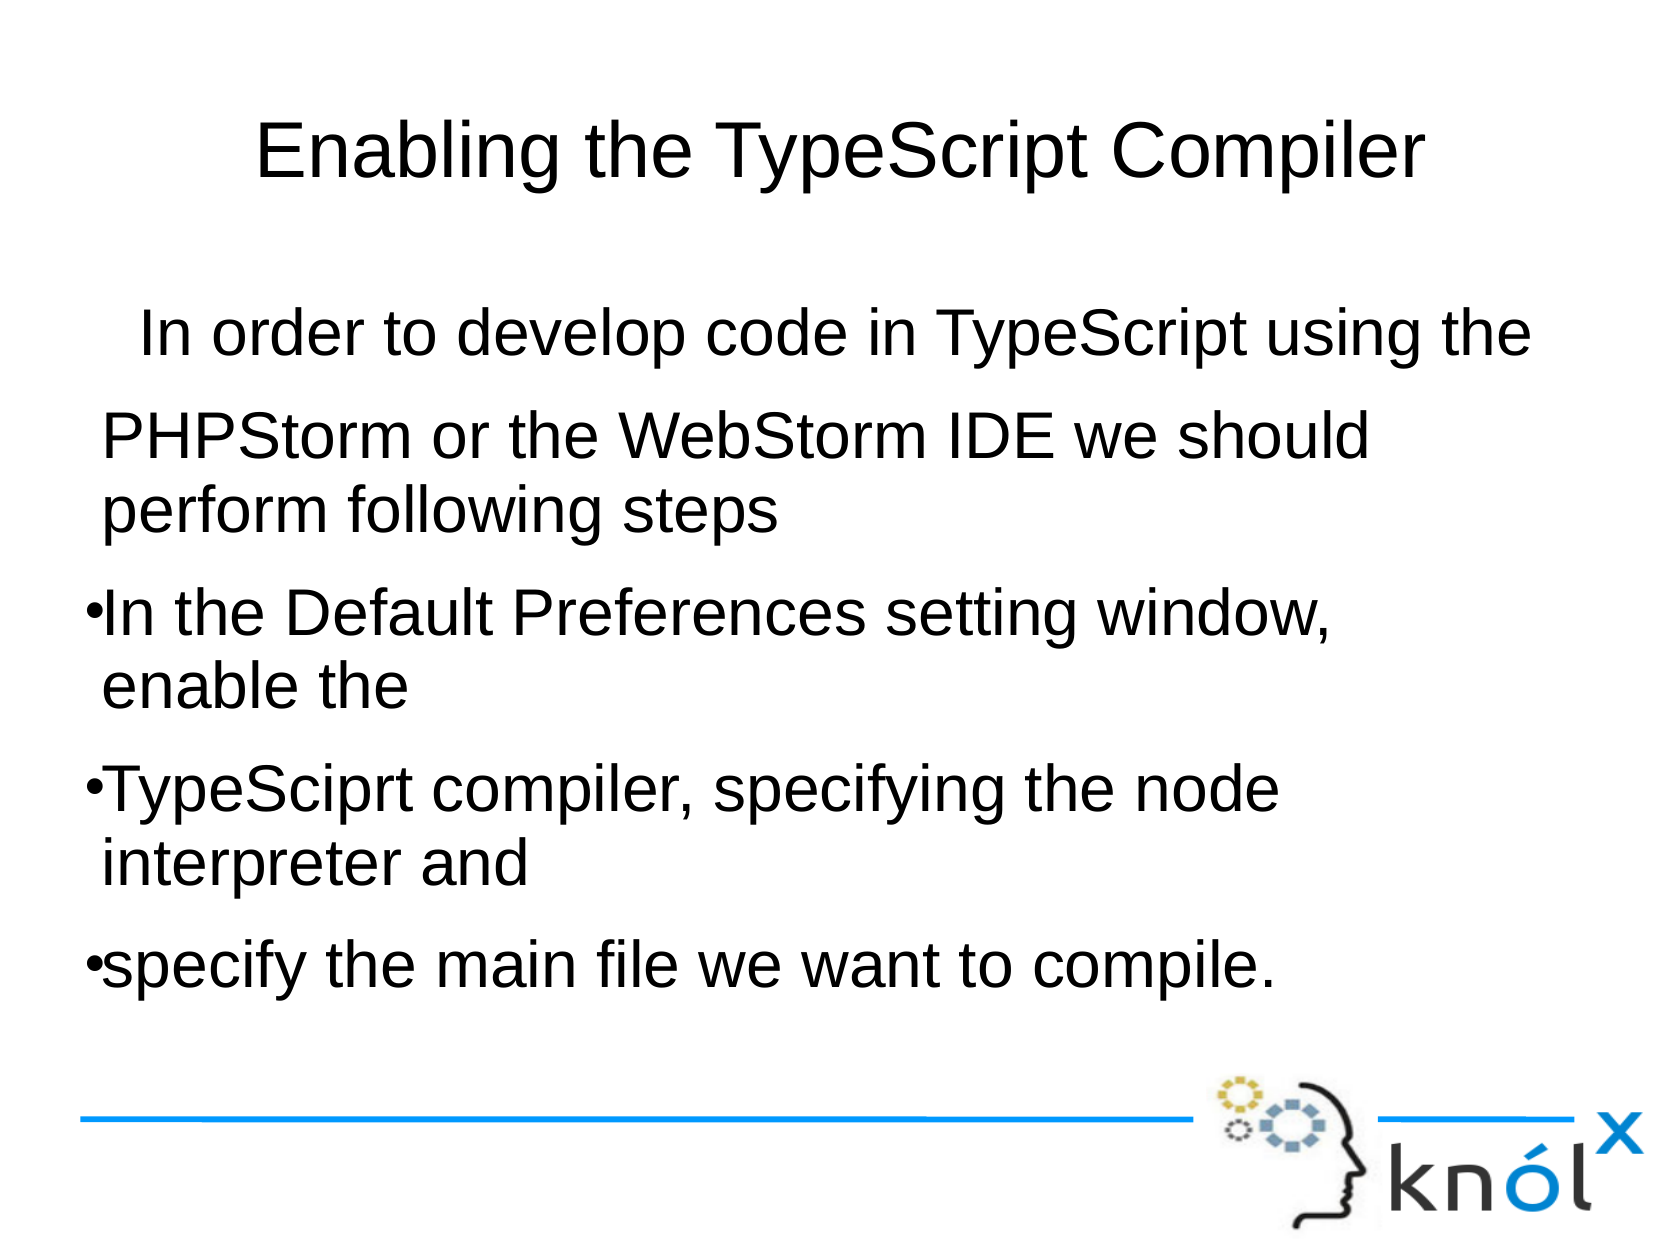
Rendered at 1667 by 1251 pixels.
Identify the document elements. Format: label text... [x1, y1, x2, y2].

list In order to develop code in TypeScript using the PHPStorm or the WebStorm IDE we should perform following steps In the Default Preferences setting window, enable the TypeSciprt compiler, specifying the node interpreter and specify the main file we want to compile. [83, 292, 1544, 1012]
title Enabling the TypeScript Compiler [83, 49, 1578, 253]
picture [1205, 1073, 1655, 1239]
